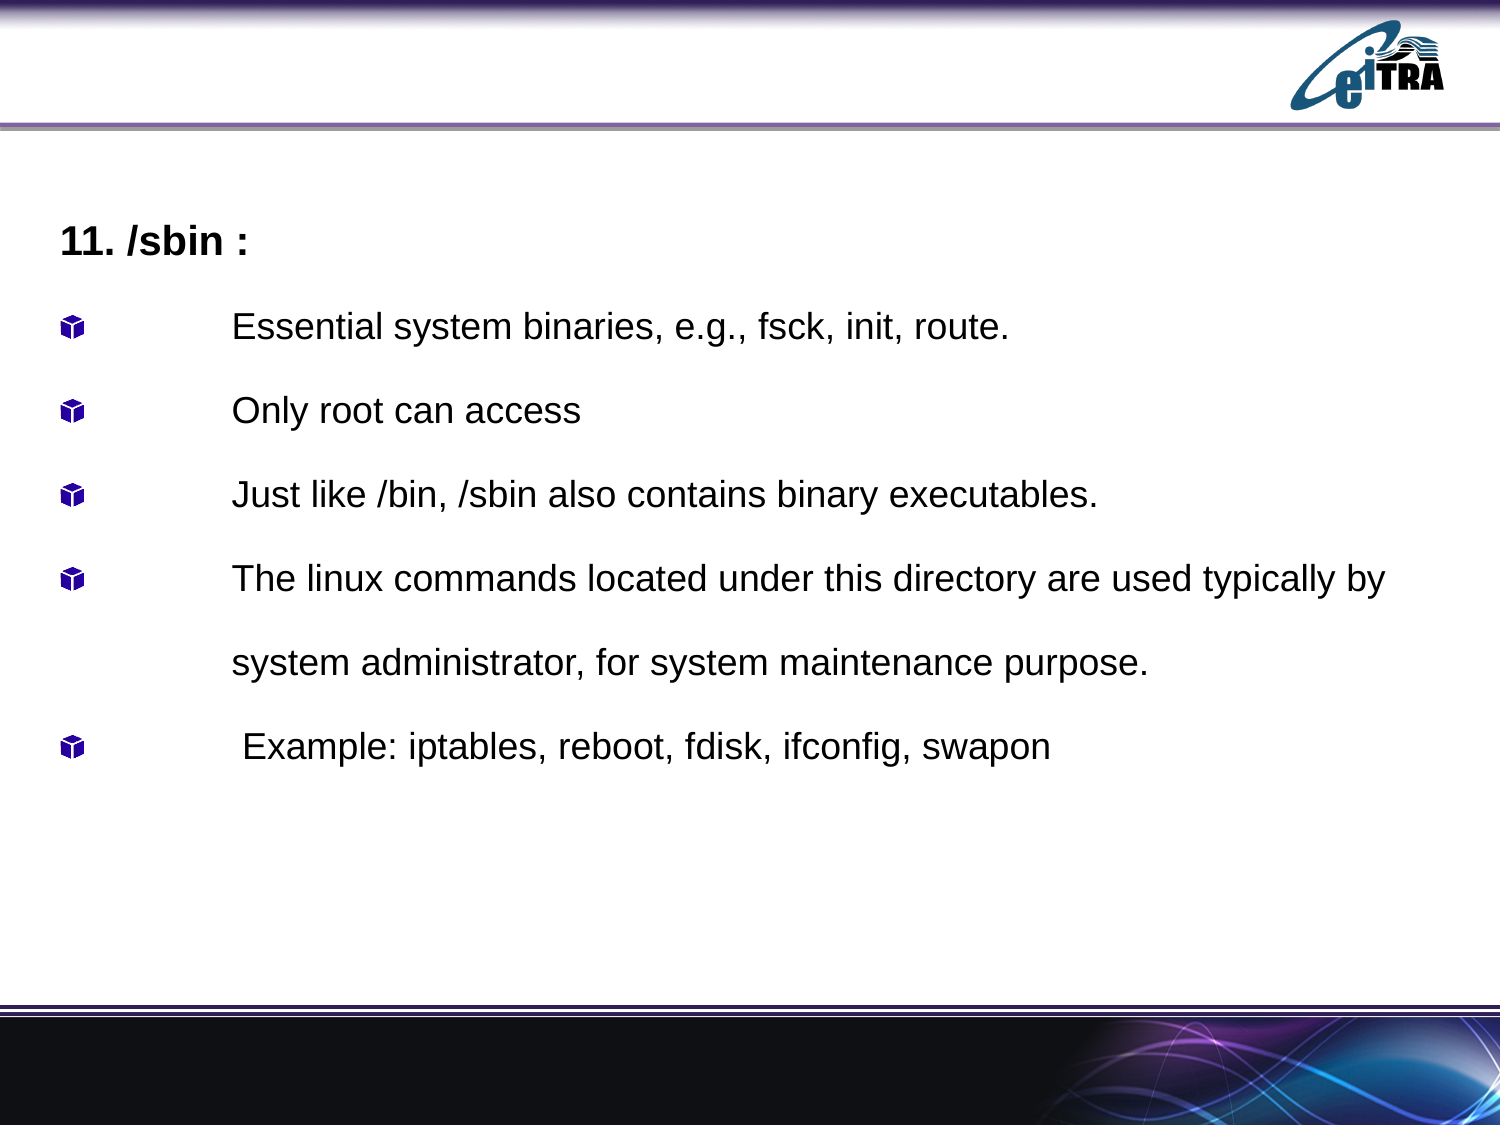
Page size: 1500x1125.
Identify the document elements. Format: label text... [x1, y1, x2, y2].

text_box 11. /sbin : Essential system binaries, e.g., fsck, init, route. Only root can access Just like /bin, /sbin also contains binary executables. The linux commands located under this directory are used typically by system administrator, for system maintenance purpose. Example: iptables, reboot, fdisk, ifconfig, swapon [45, 210, 1441, 812]
picture [0, 1005, 1500, 1125]
picture [0, 0, 1500, 146]
